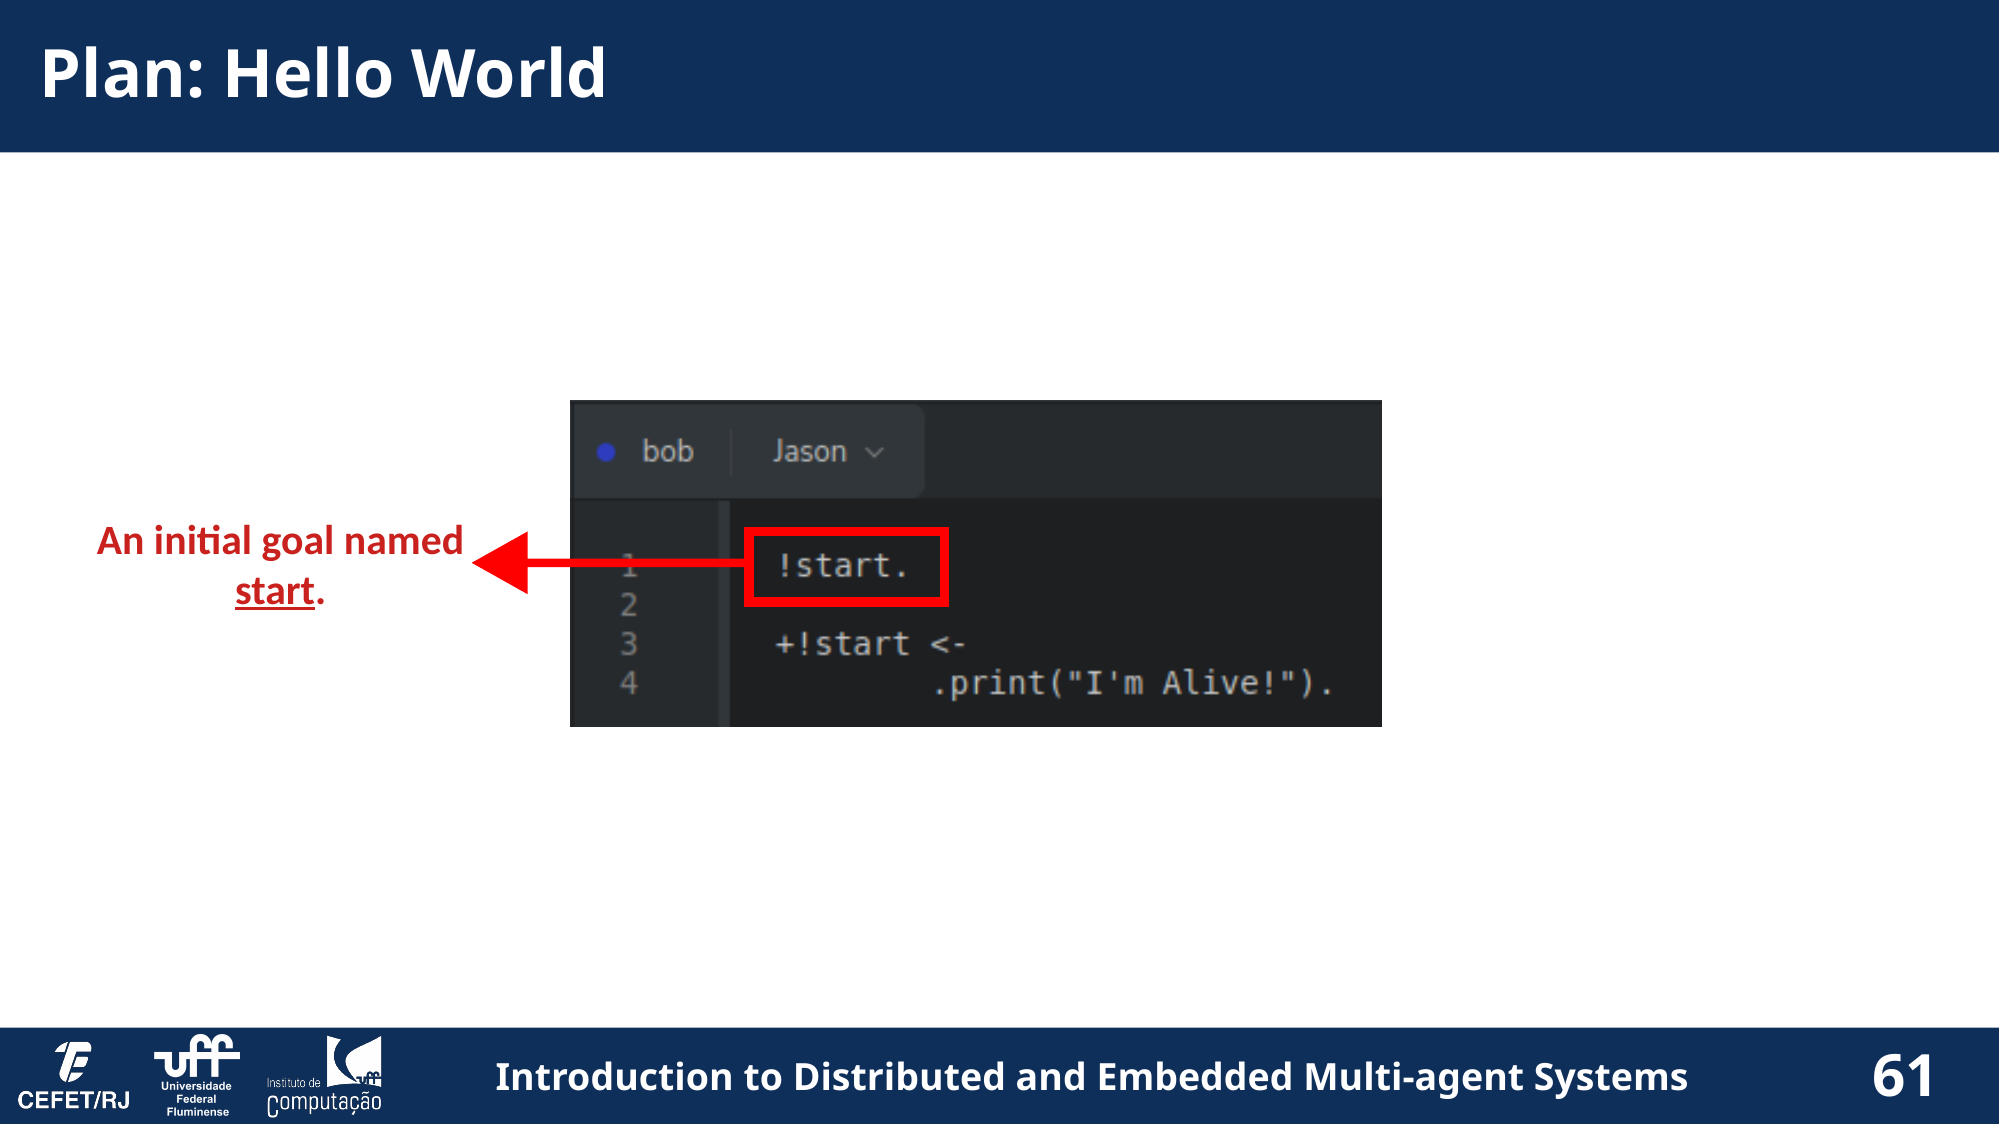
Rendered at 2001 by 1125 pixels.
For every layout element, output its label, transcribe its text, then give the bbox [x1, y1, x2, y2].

picture [153, 1033, 241, 1121]
picture [754, 536, 940, 597]
text_box An initial goal named start. [77, 505, 484, 621]
text_box [484, 531, 749, 595]
picture [265, 1033, 383, 1118]
text_box Plan: Hello World [25, 23, 1999, 119]
picture [18, 1021, 129, 1125]
picture [570, 400, 1382, 727]
